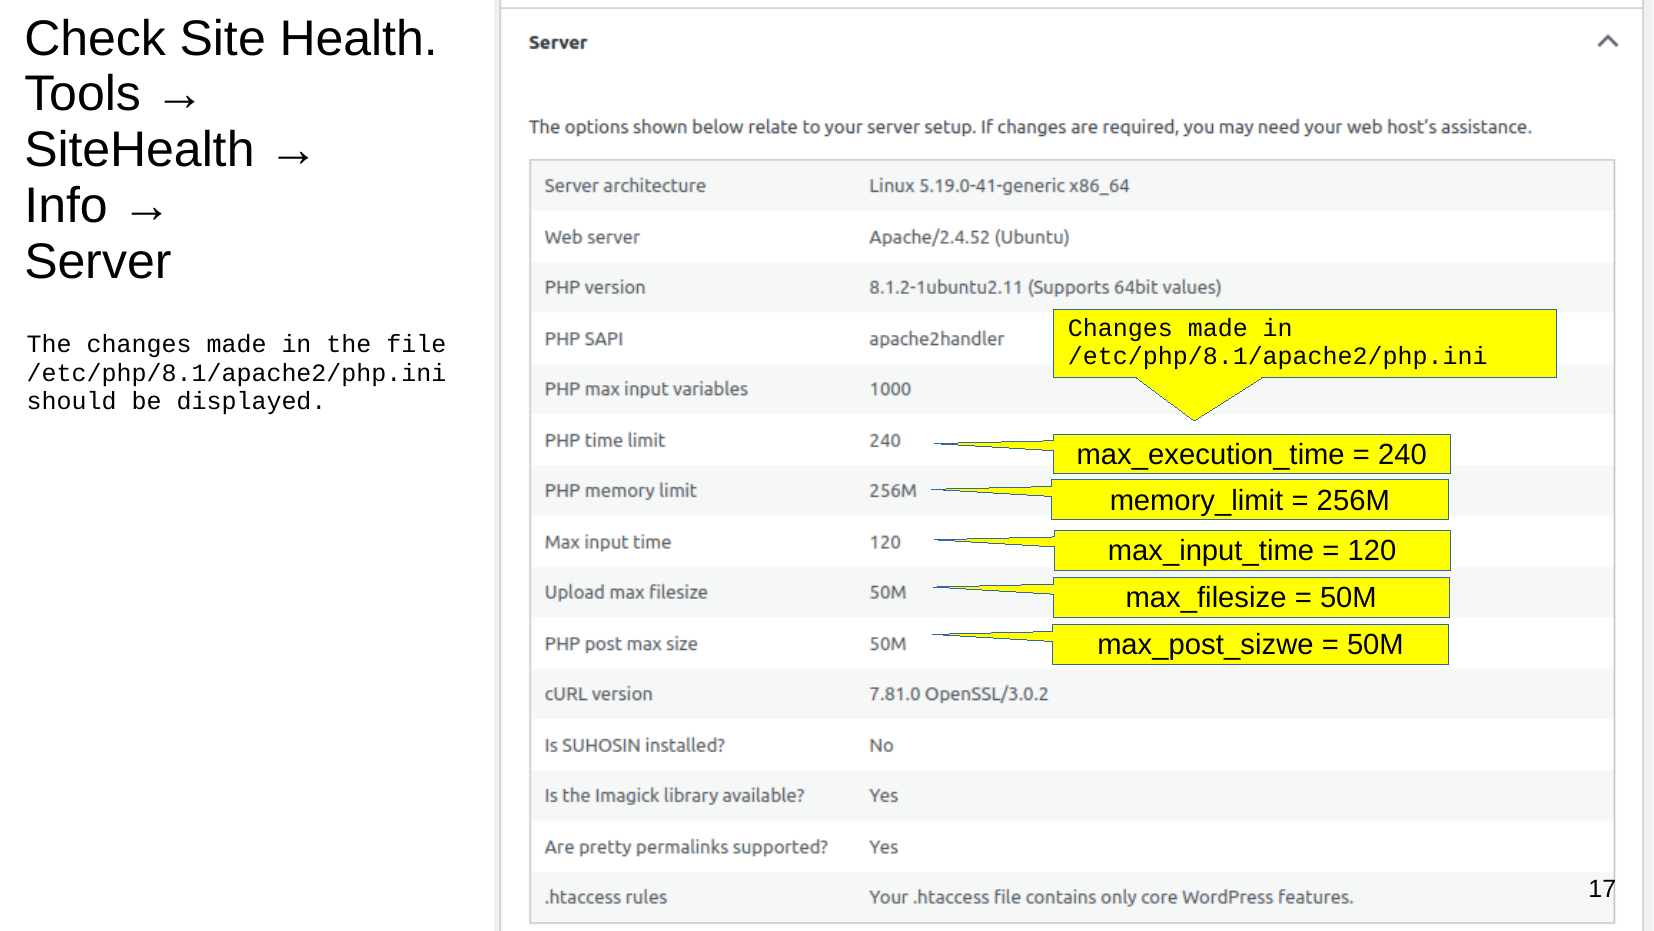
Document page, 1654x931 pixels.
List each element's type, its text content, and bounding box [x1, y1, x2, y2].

text_box memory_limit = 256M [931, 479, 1449, 520]
picture [494, 0, 1654, 931]
subtitle Check Site Health. Tools → SiteHealth → Info → Server [24, 9, 494, 289]
text_box Changes made in /etc/php/8.1/apache2/php.ini [1053, 309, 1557, 421]
text_box max_filesize = 50M [933, 577, 1450, 618]
text_box max_execution_time = 240 [934, 434, 1451, 474]
text_box max_post_sizwe = 50M [932, 624, 1449, 665]
text_box The changes made in the file /etc/php/8.1/apache2/php.ini should be displayed. [11, 324, 485, 689]
text_box max_input_time = 120 [934, 530, 1451, 571]
text_box <number> [1573, 867, 1636, 911]
